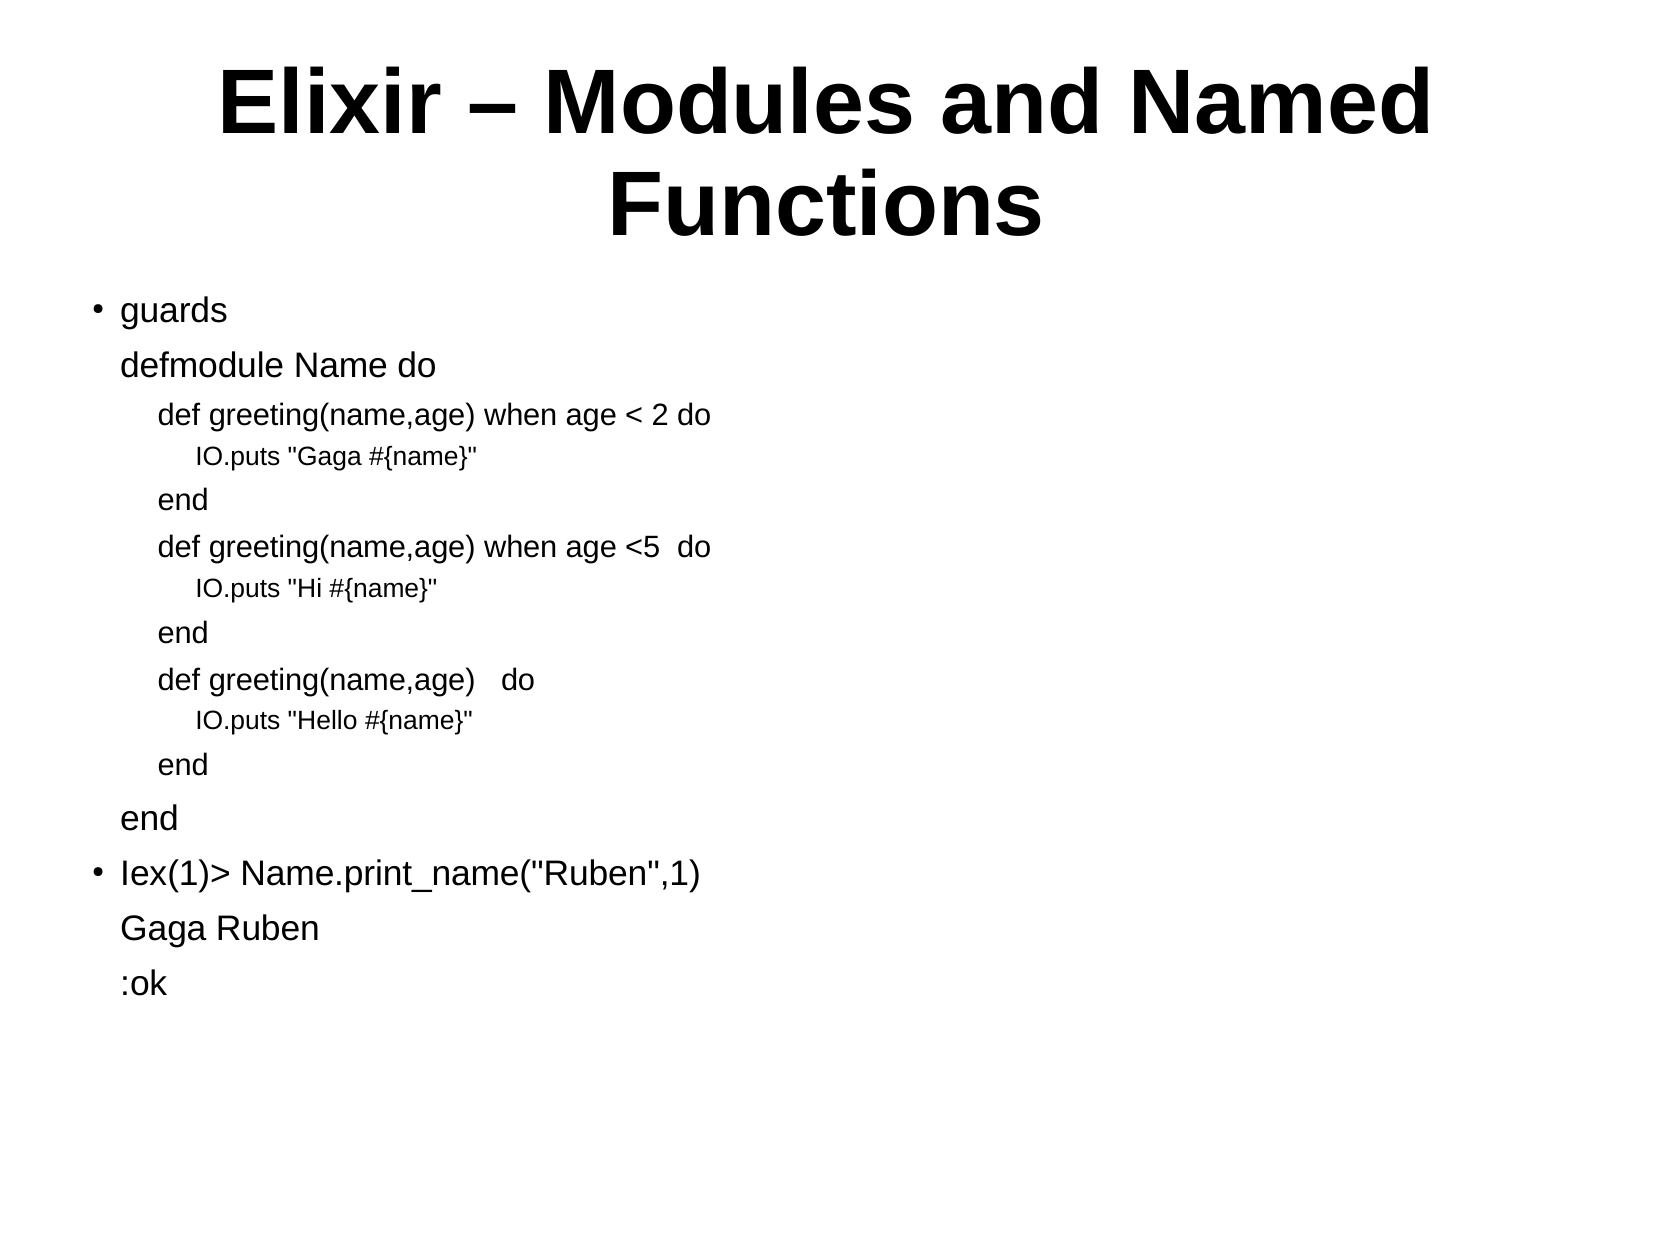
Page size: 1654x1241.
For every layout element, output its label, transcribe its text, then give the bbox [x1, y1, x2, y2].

list guards defmodule Name do def greeting(name,age) when age < 2 do IO.puts "Gaga #{name}" end def greeting(name,age) when age <5 do IO.puts "Hi #{name}" end def greeting(name,age) do IO.puts "Hello #{name}" end end Iex(1)> Name.print_name("Ruben",1) Gaga Ruben :ok [82, 290, 1571, 1010]
title Elixir – Modules and Named Functions [82, 49, 1571, 257]
